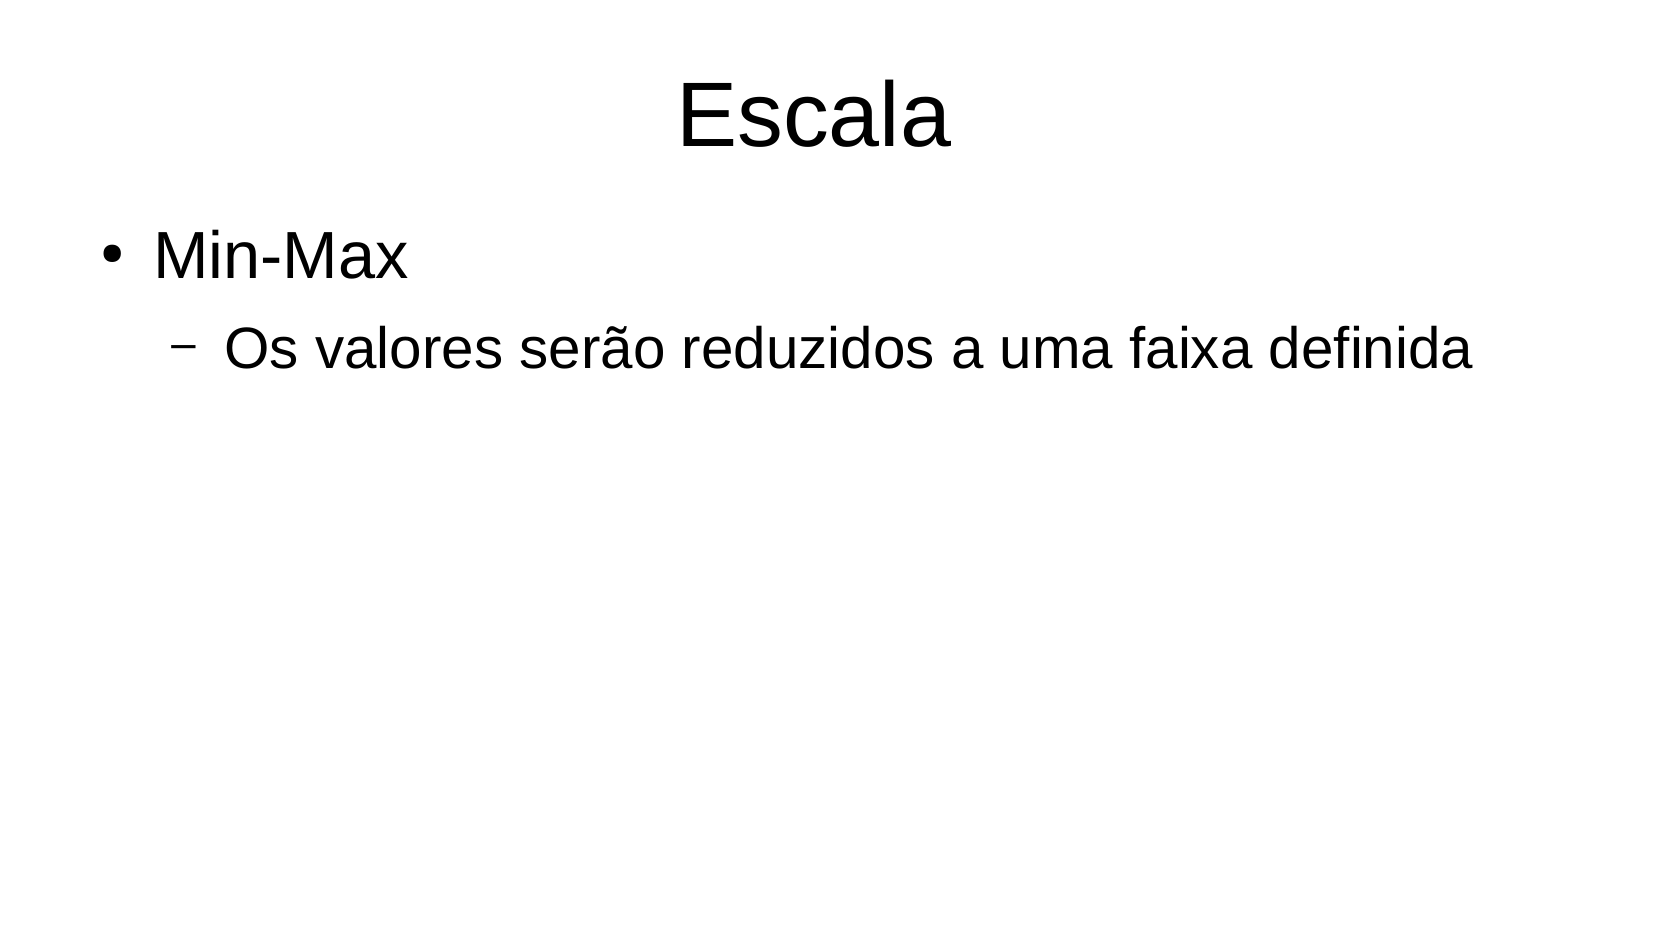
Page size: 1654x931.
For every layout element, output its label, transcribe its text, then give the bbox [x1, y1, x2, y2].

list Min-Max Os valores serão reduzidos a uma faixa definida [82, 217, 1571, 758]
title Escala [82, 37, 1571, 193]
